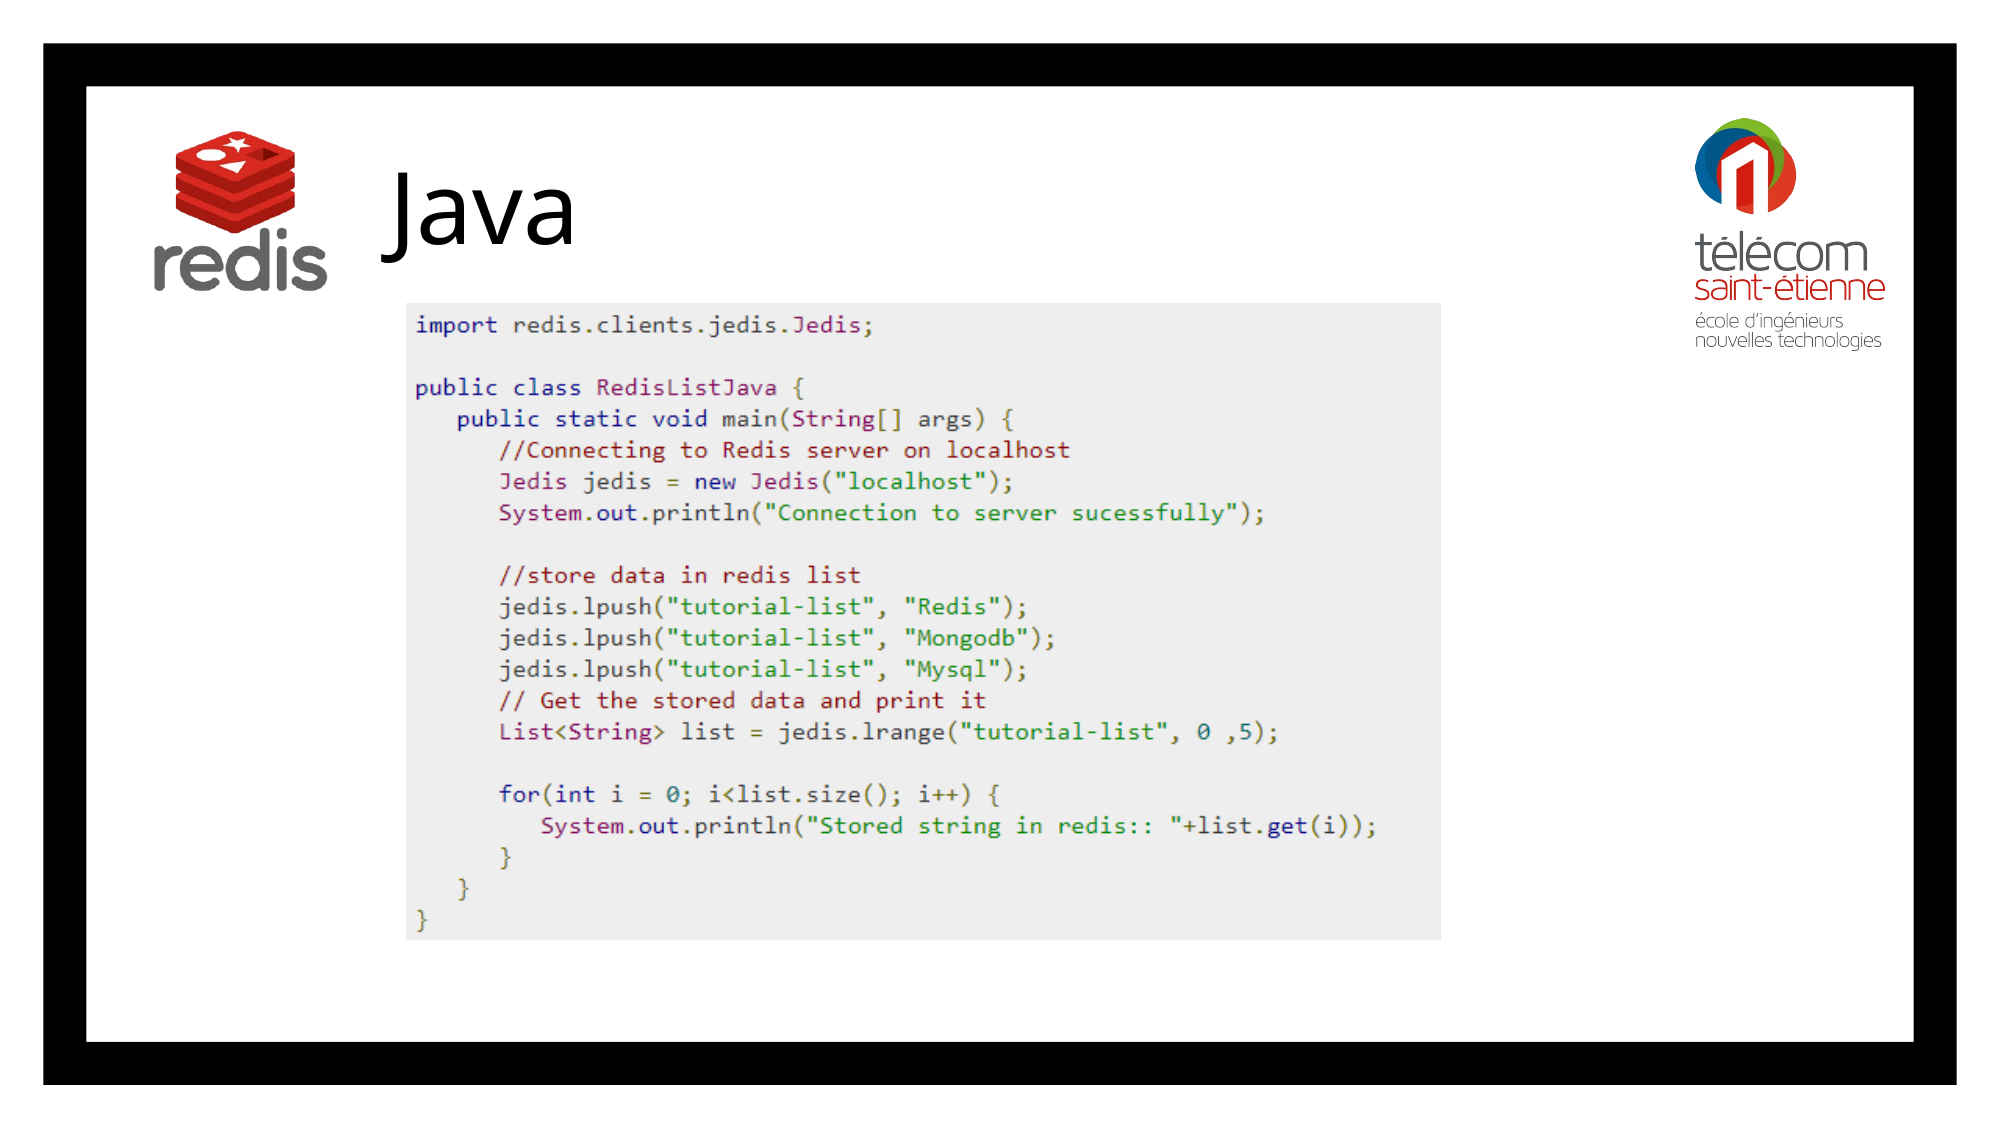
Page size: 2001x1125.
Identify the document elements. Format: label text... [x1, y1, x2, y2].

picture [1695, 118, 1885, 351]
picture [1715, 134, 1730, 138]
picture [129, 116, 351, 304]
title Java [369, 138, 1849, 304]
picture [406, 303, 1441, 940]
